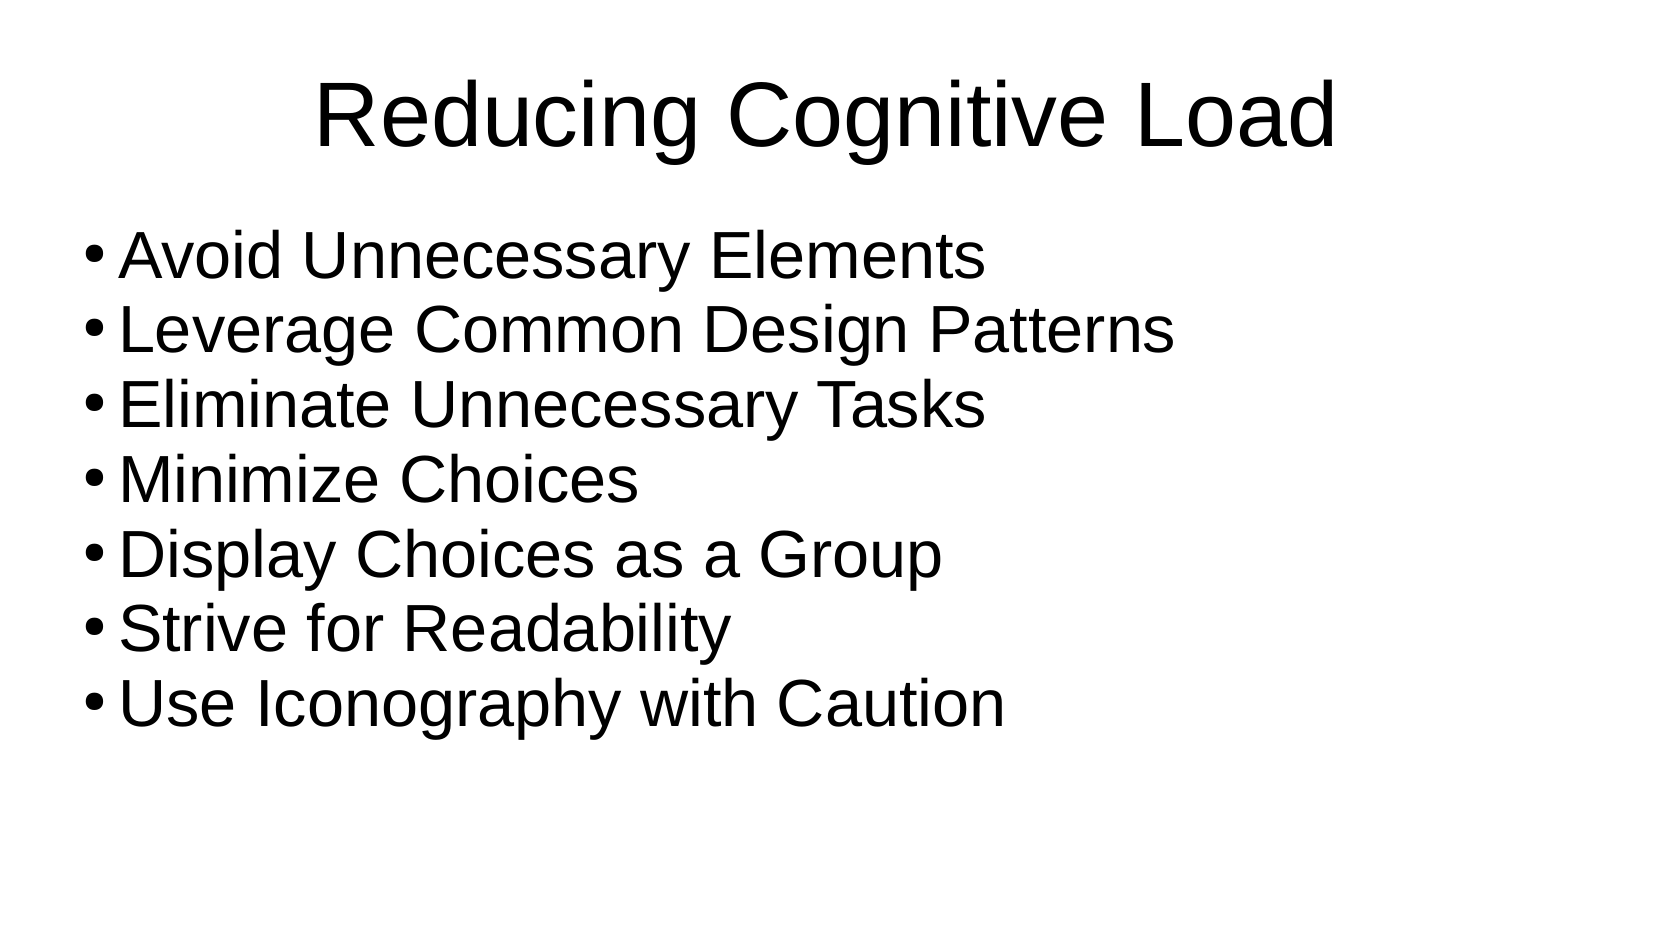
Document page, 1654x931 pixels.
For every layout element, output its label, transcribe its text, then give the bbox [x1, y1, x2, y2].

subtitle Avoid Unnecessary Elements Leverage Common Design Patterns Eliminate Unnecessary Tasks Minimize Choices Display Choices as a Group Strive for Readability Use Iconography with Caution [82, 217, 1571, 816]
title Reducing Cognitive Load [82, 37, 1571, 193]
